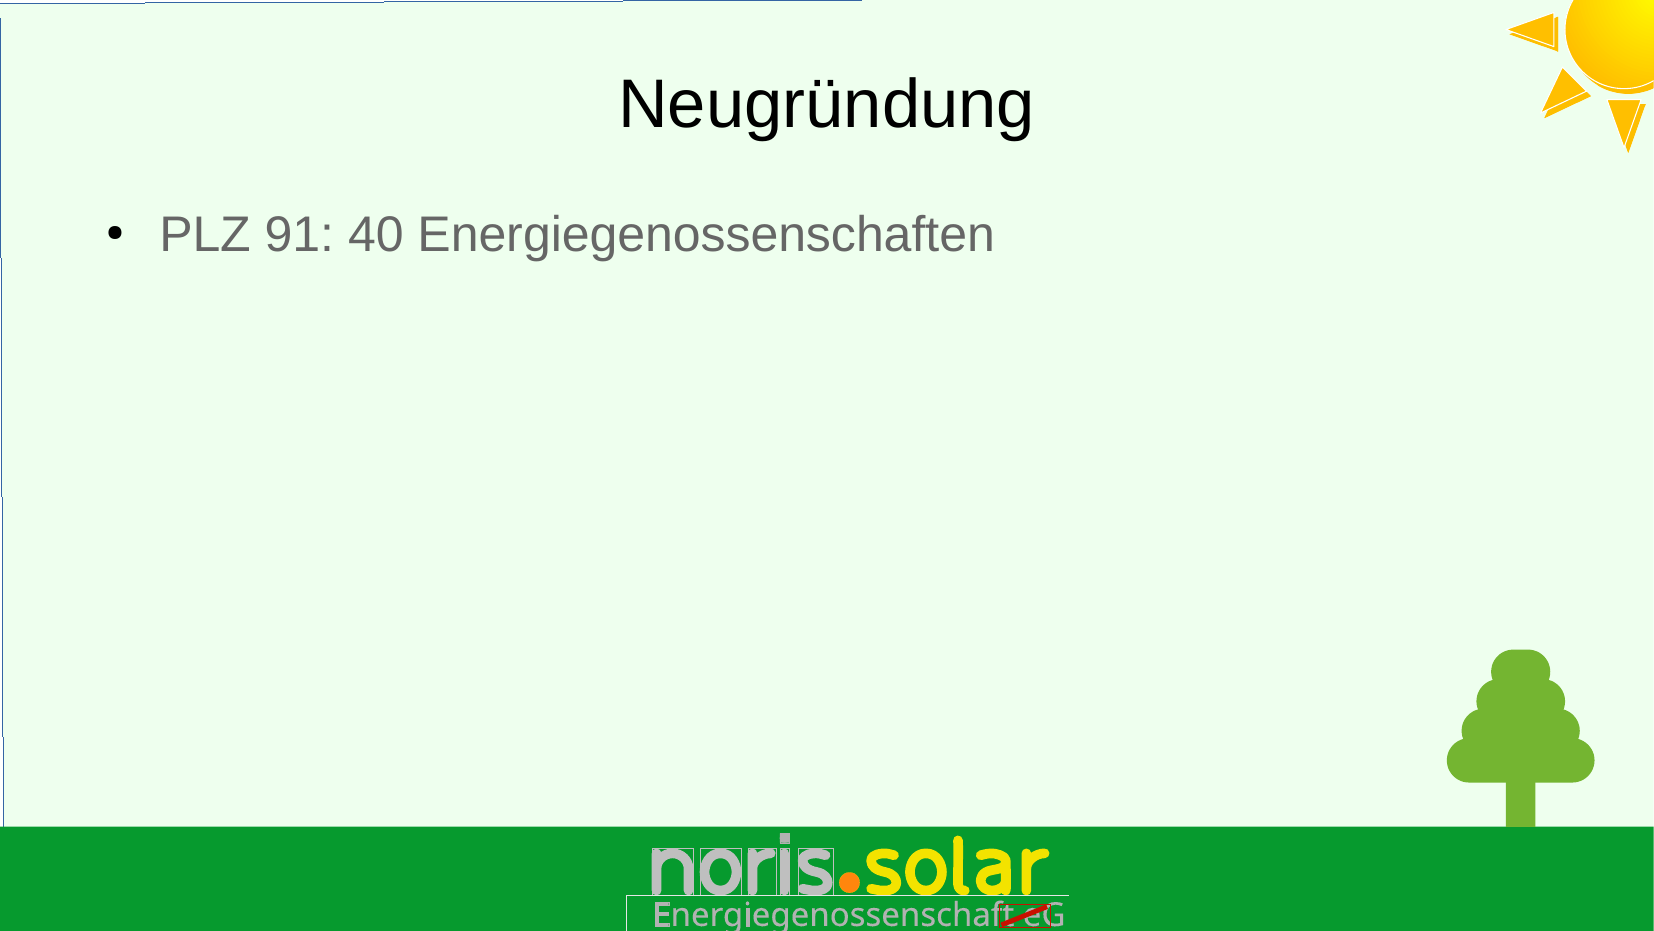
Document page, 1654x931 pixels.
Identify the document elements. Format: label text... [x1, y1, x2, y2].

list PLZ 91: 40 Energiegenossenschaften [88, 206, 1565, 768]
title Neugründung [88, 29, 1565, 178]
